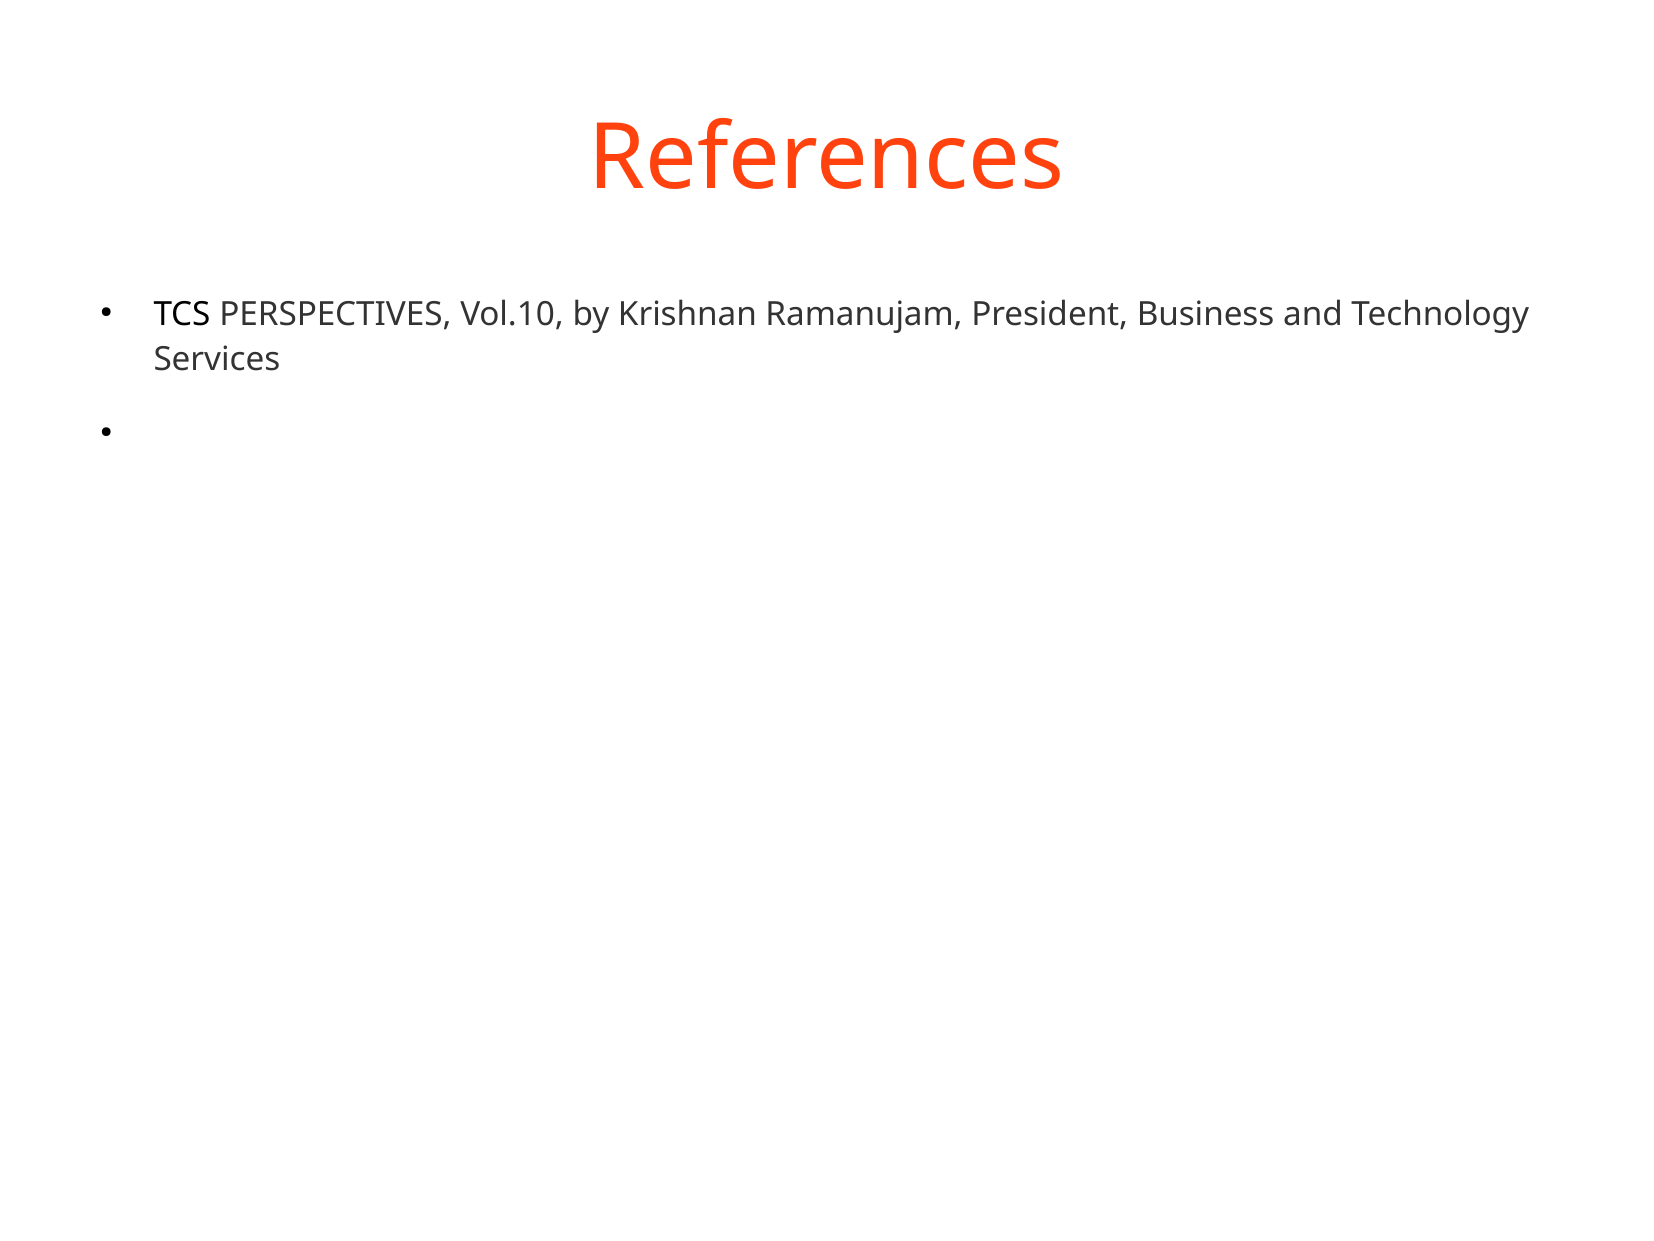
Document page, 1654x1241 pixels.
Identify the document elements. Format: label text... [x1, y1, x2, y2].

list TCS PERSPECTIVES, Vol.10, by Krishnan Ramanujam, President, Business and Technology Services [82, 290, 1571, 1109]
title References [82, 49, 1571, 257]
